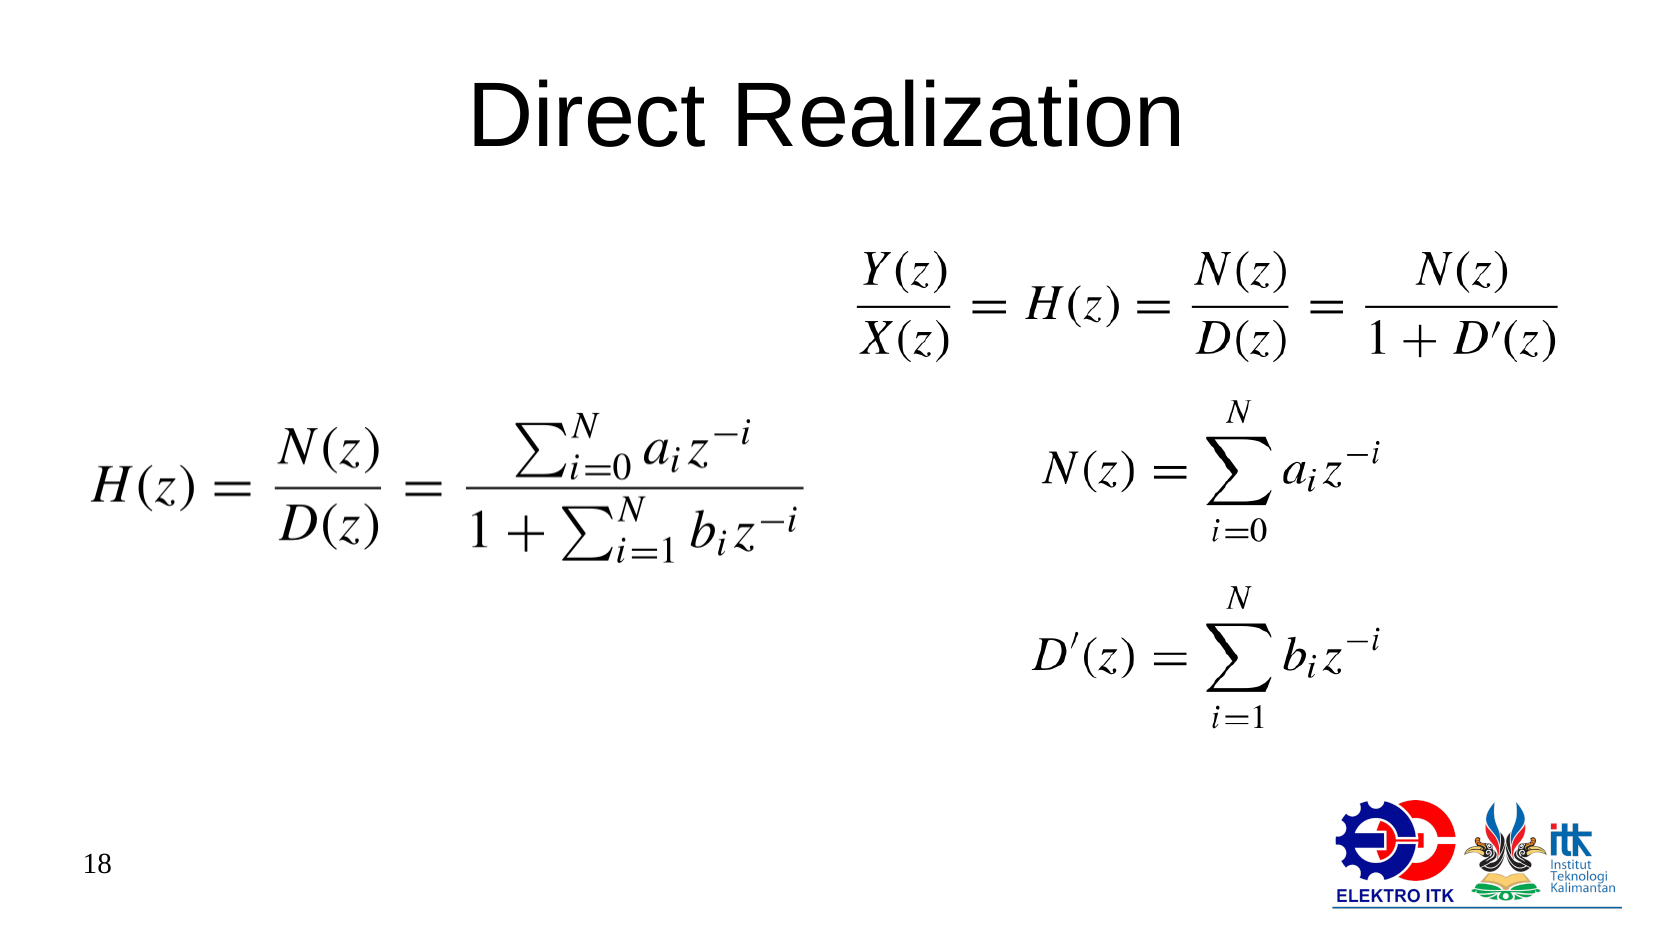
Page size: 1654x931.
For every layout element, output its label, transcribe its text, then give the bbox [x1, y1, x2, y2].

picture [845, 239, 1572, 736]
title Direct Realization [82, 37, 1571, 193]
picture [1332, 800, 1622, 918]
picture [82, 404, 809, 571]
